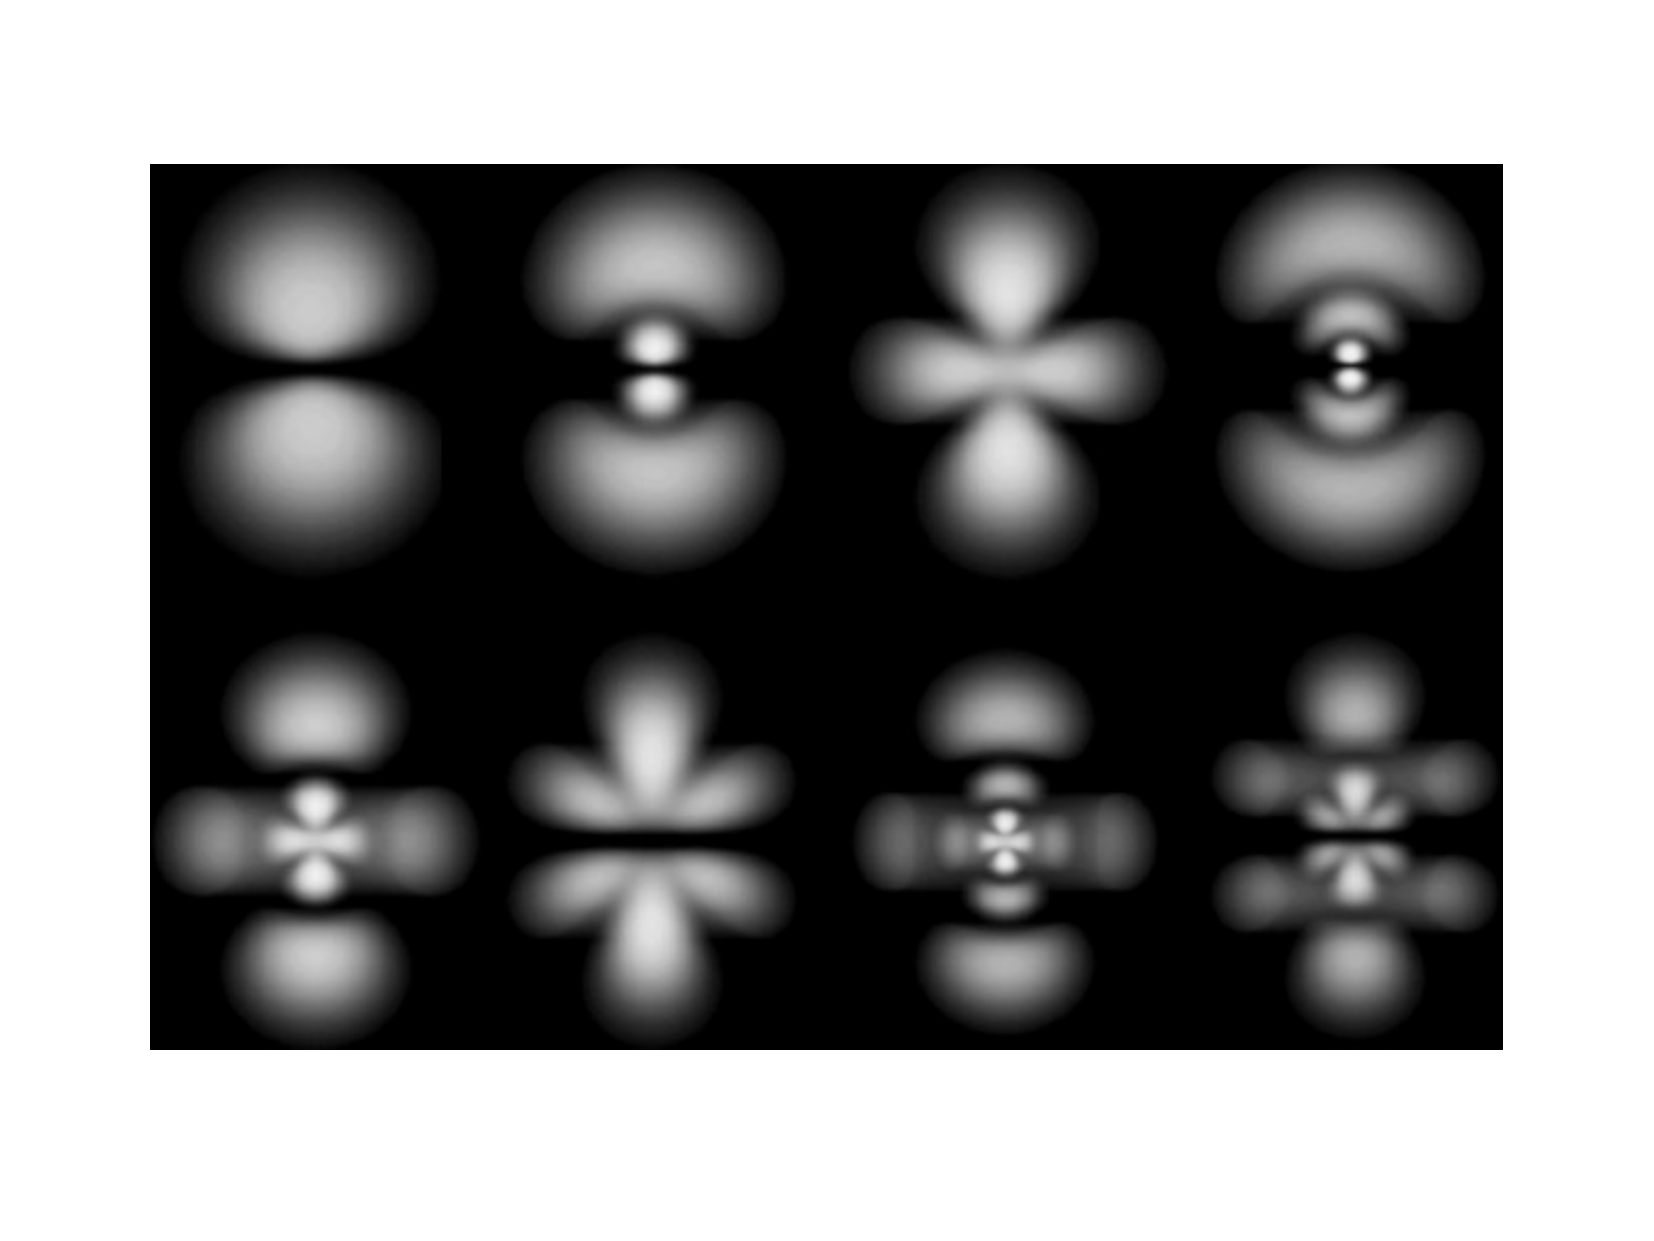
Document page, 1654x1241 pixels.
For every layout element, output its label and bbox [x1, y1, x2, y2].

picture [150, 164, 1503, 1051]
